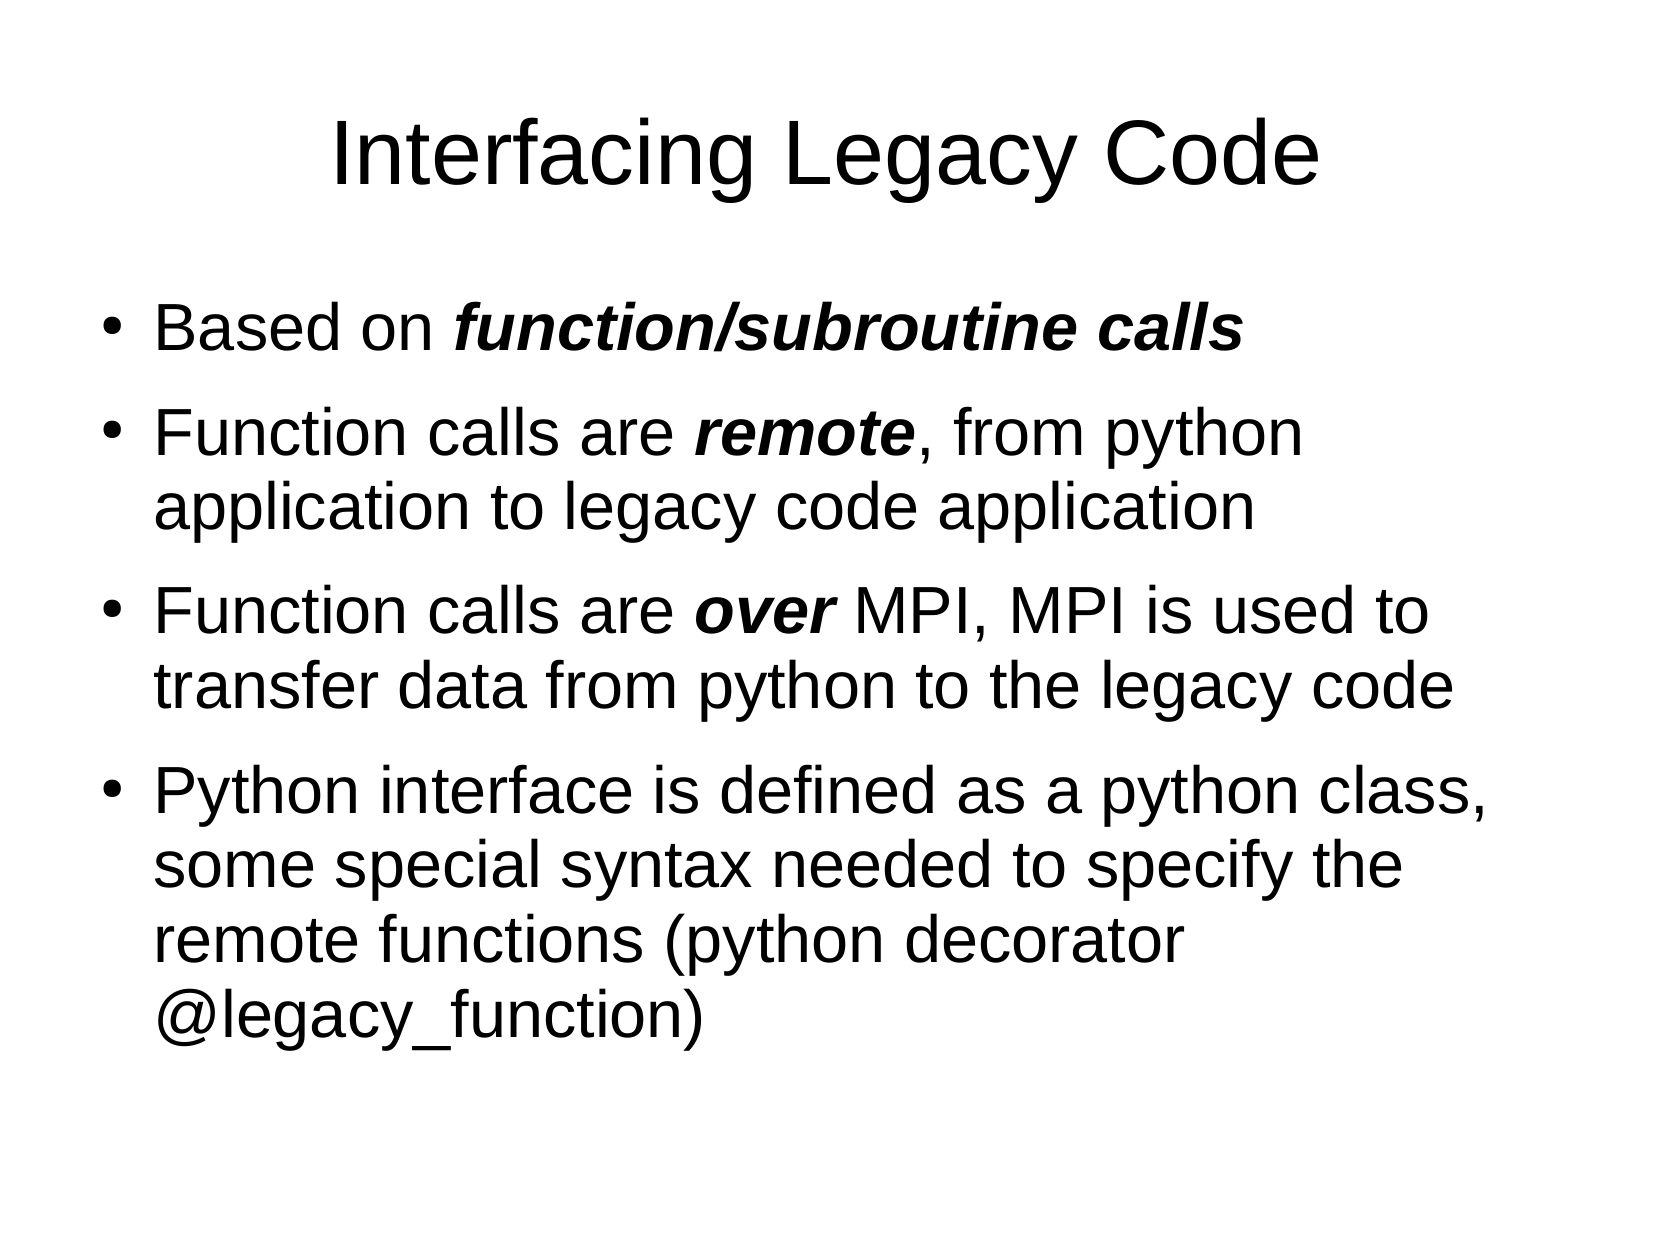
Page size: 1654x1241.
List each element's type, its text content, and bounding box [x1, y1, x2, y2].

title Interfacing Legacy Code [82, 56, 1571, 250]
list Based on function/subroutine calls Function calls are remote, from python application to legacy code application Function calls are over MPI, MPI is used to transfer data from python to the legacy code Python interface is defined as a python class, some special syntax needed to specify the remote functions (python decorator @legacy_function) [82, 290, 1571, 1094]
